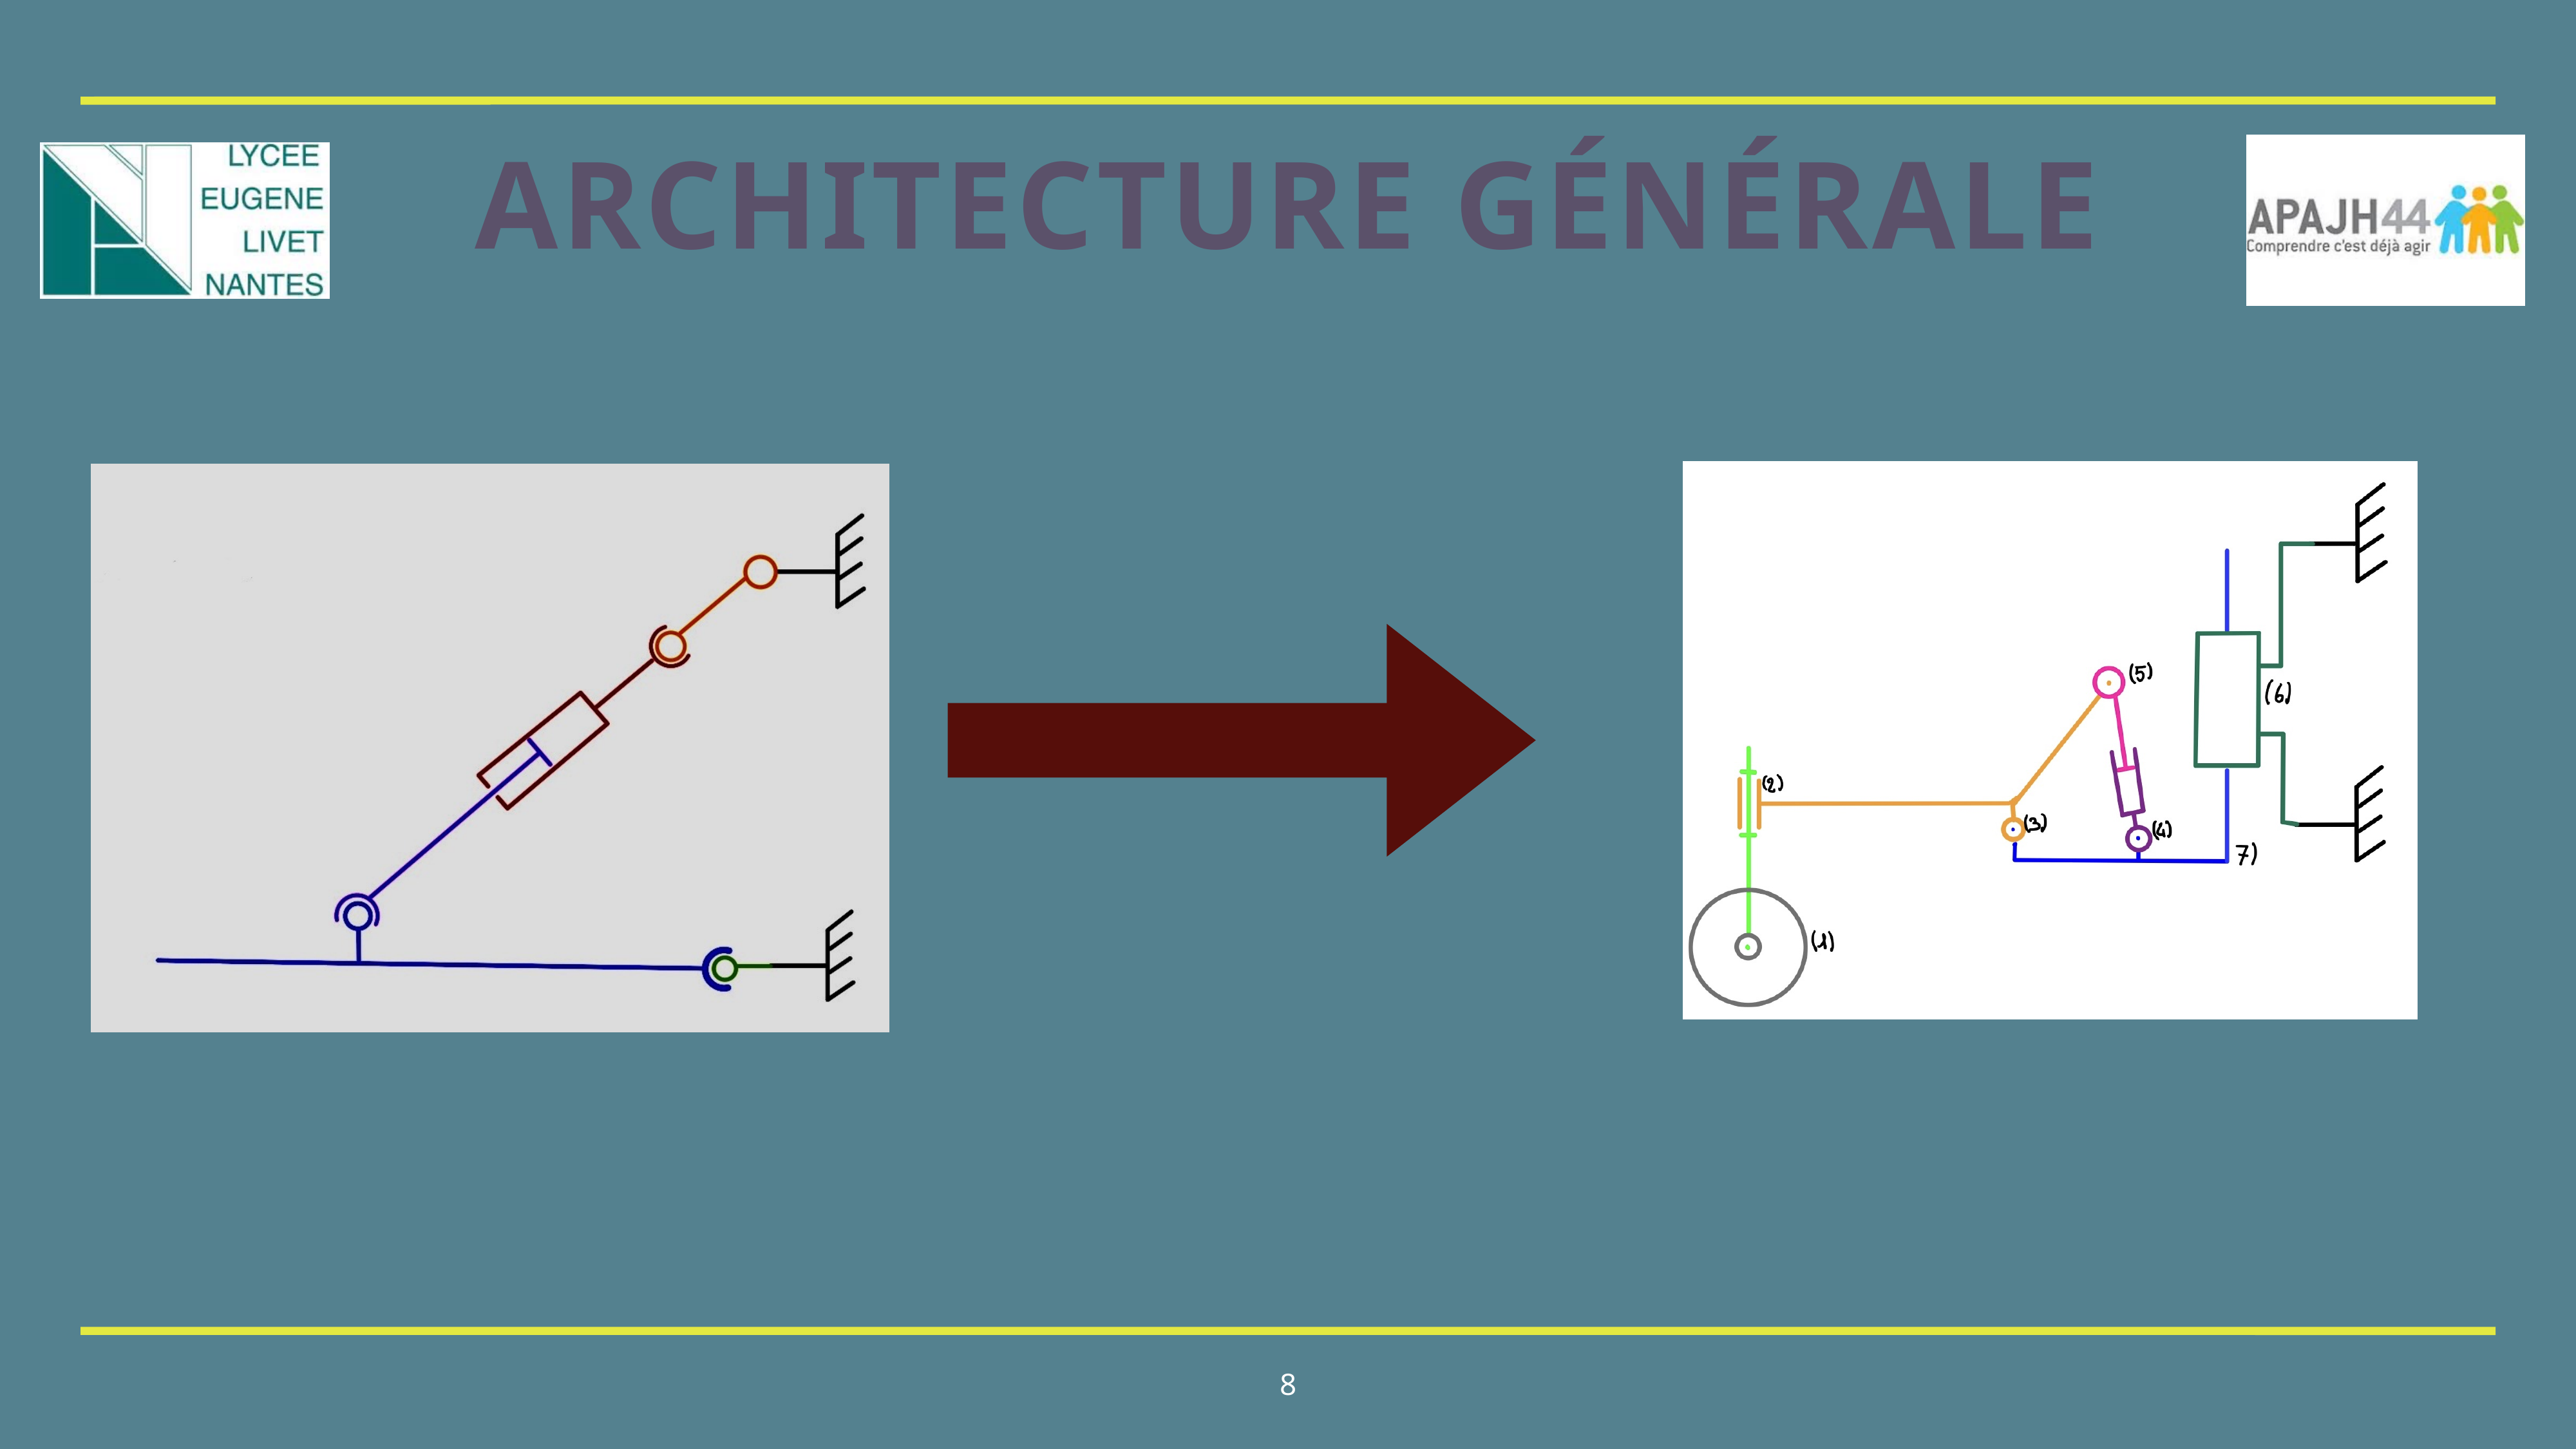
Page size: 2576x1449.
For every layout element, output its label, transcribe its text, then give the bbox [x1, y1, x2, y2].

picture [1683, 461, 2418, 1019]
title Architecture générale [220, 122, 2356, 298]
picture [2246, 135, 2525, 307]
text_box [1274, 1360, 1303, 1412]
picture [40, 142, 330, 299]
text_box [947, 623, 1536, 857]
picture [91, 464, 889, 1032]
